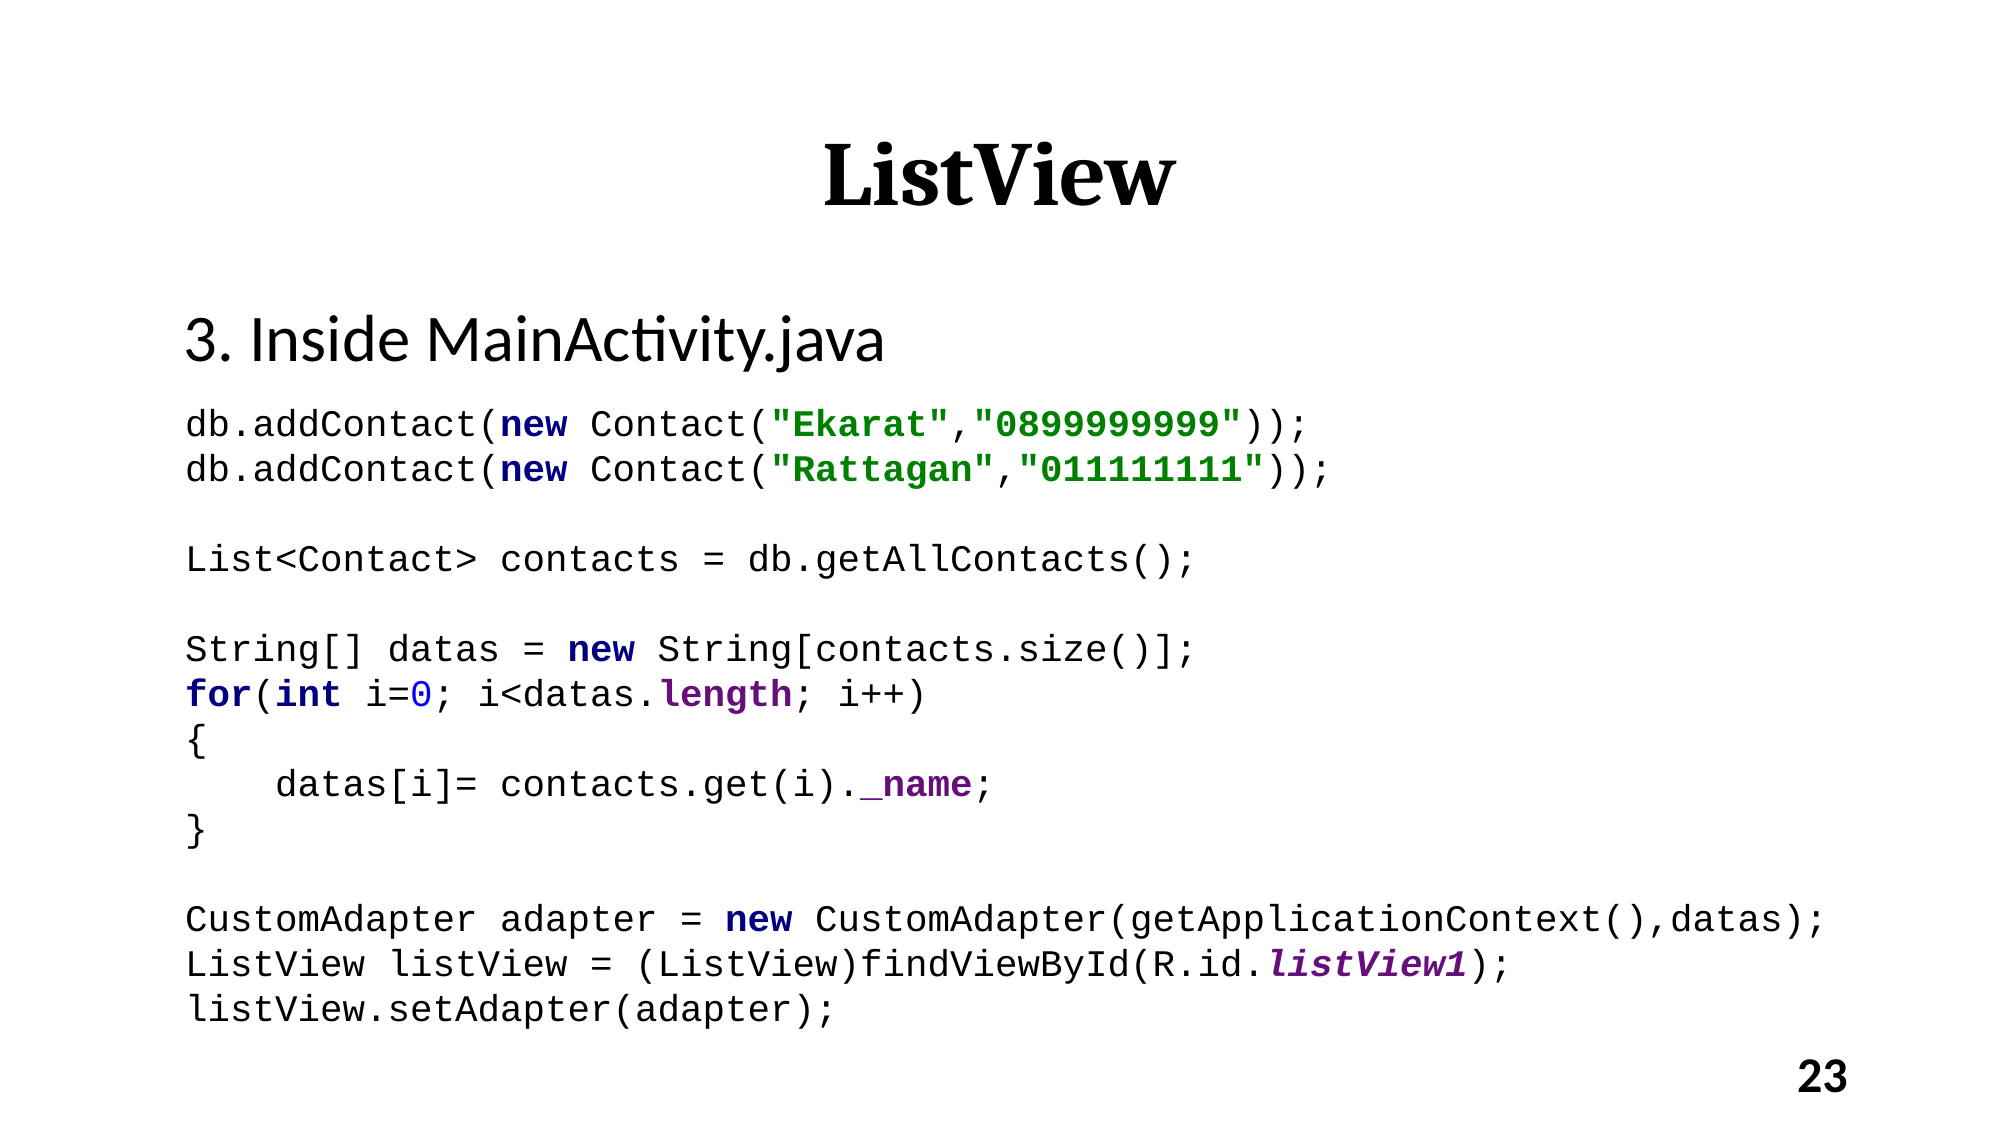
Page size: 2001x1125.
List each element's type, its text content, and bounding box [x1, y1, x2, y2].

list [143, 261, 1869, 991]
title ListView [137, 59, 1863, 278]
text_box db.addContact(new Contact("Ekarat","0899999999")); db.addContact(new Contact("Rattagan","011111111")); List<Contact> contacts = db.getAllContacts(); String[] datas = new String[contacts.size()]; for(int i=0; i<datas.length; i++) { datas[i]= contacts.get(i)._name; } CustomAdapter adapter = new CustomAdapter(getApplicationContext(),datas); ListView listView = (ListView)findViewById(R.id.listView1); listView.setAdapter(adapter); [170, 391, 1881, 1037]
slide_number <number> [1412, 1042, 1863, 1103]
text_box 3. Inside MainActivity.java [168, 286, 1894, 1016]
